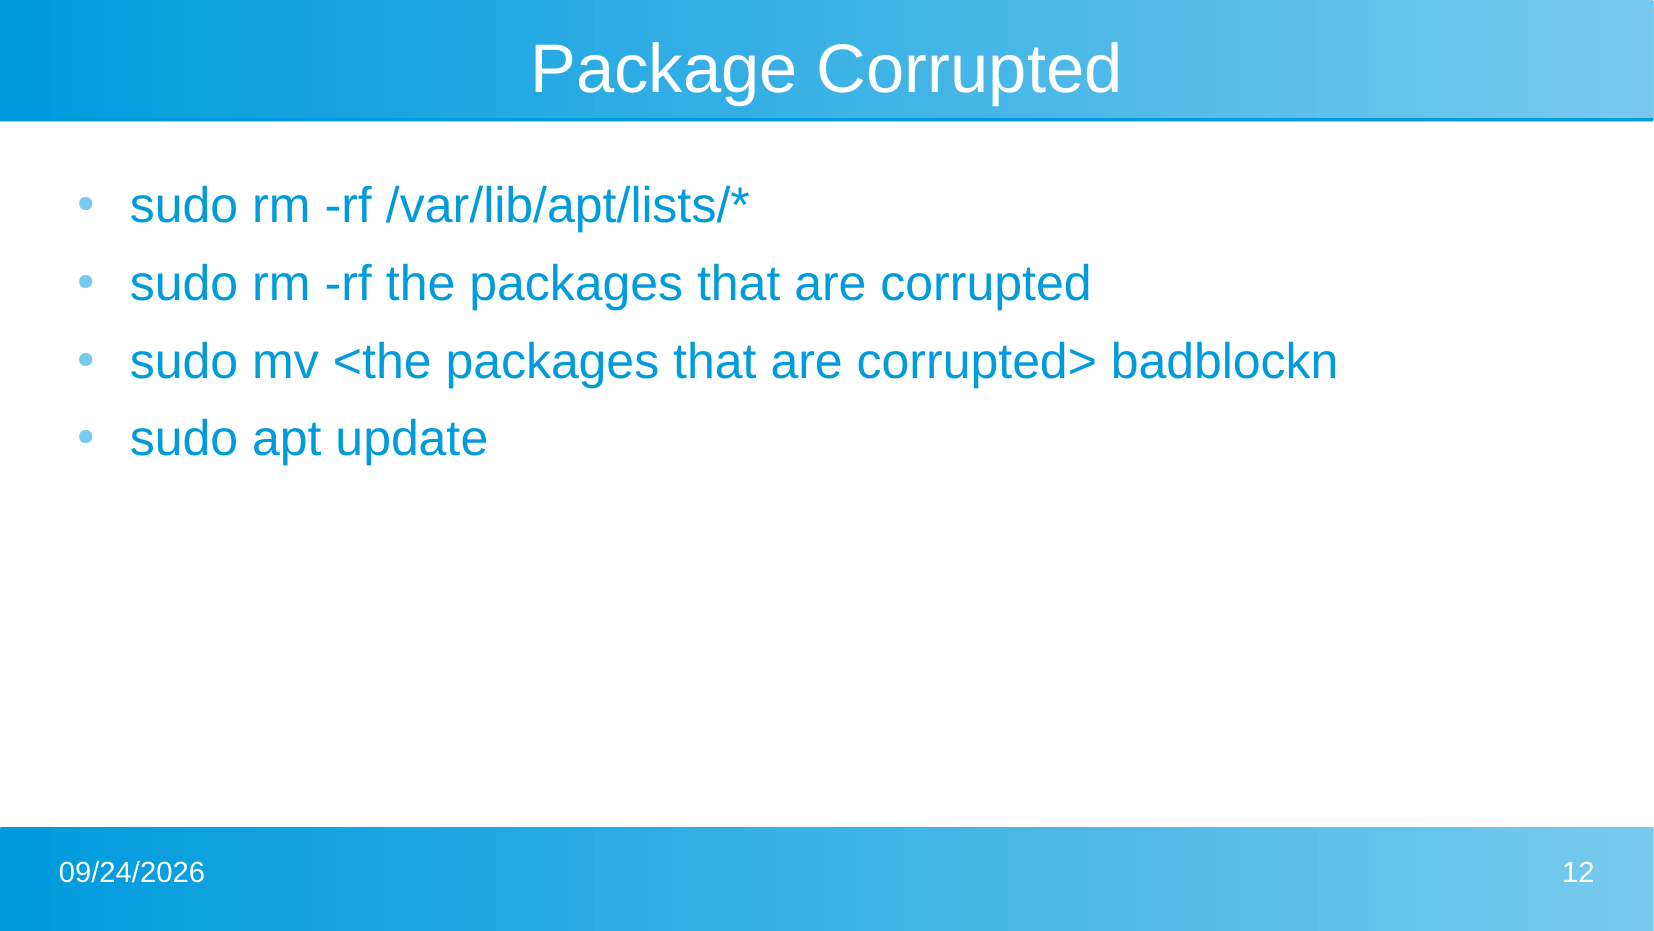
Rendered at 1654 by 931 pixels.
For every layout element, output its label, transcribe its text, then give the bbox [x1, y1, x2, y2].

list sudo rm -rf /var/lib/apt/lists/* sudo rm -rf the packages that are corrupted sudo mv <the packages that are corrupted> badblockn sudo apt update [59, 177, 1595, 768]
title Package Corrupted [59, 29, 1595, 108]
